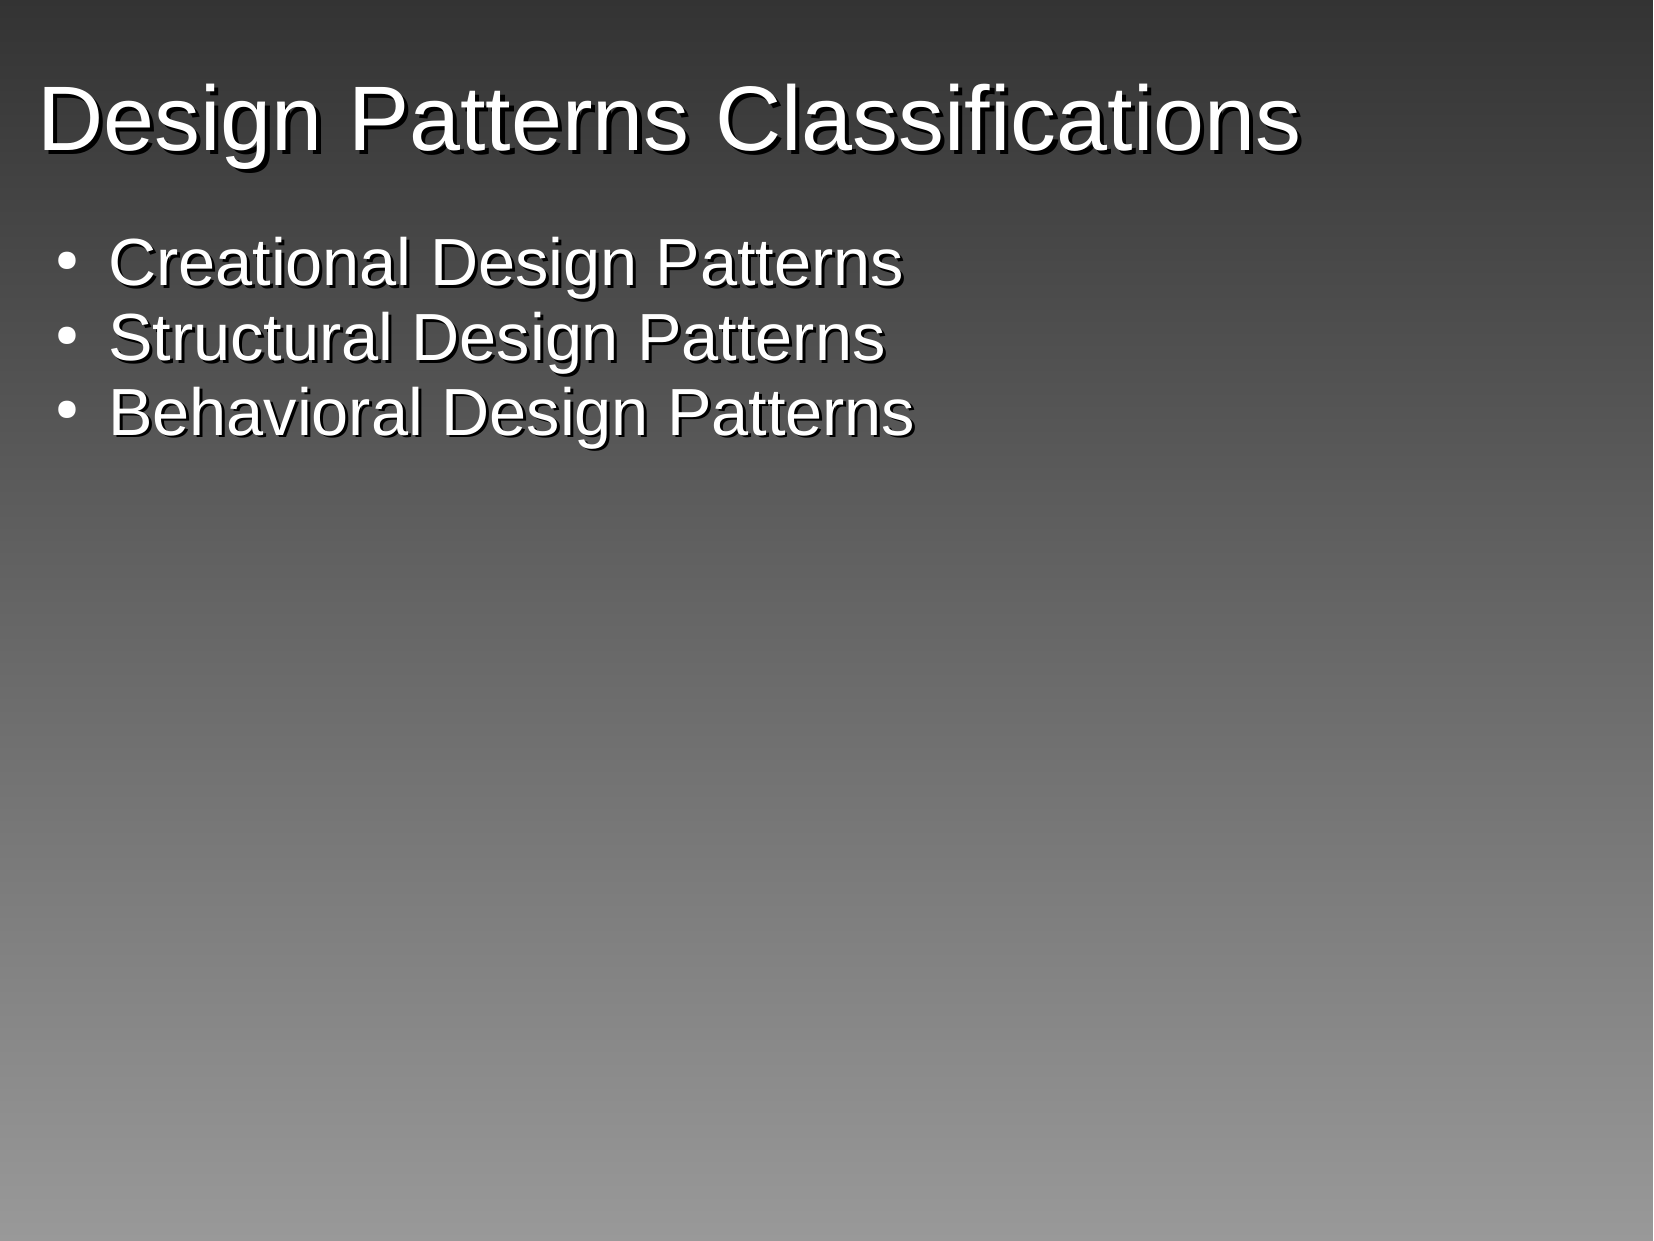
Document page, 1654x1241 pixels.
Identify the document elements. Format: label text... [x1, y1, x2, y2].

title Design Patterns Classifications [37, 56, 1613, 181]
list Creational Design Patterns Structural Design Patterns Behavioral Design Patterns [37, 225, 1613, 1126]
